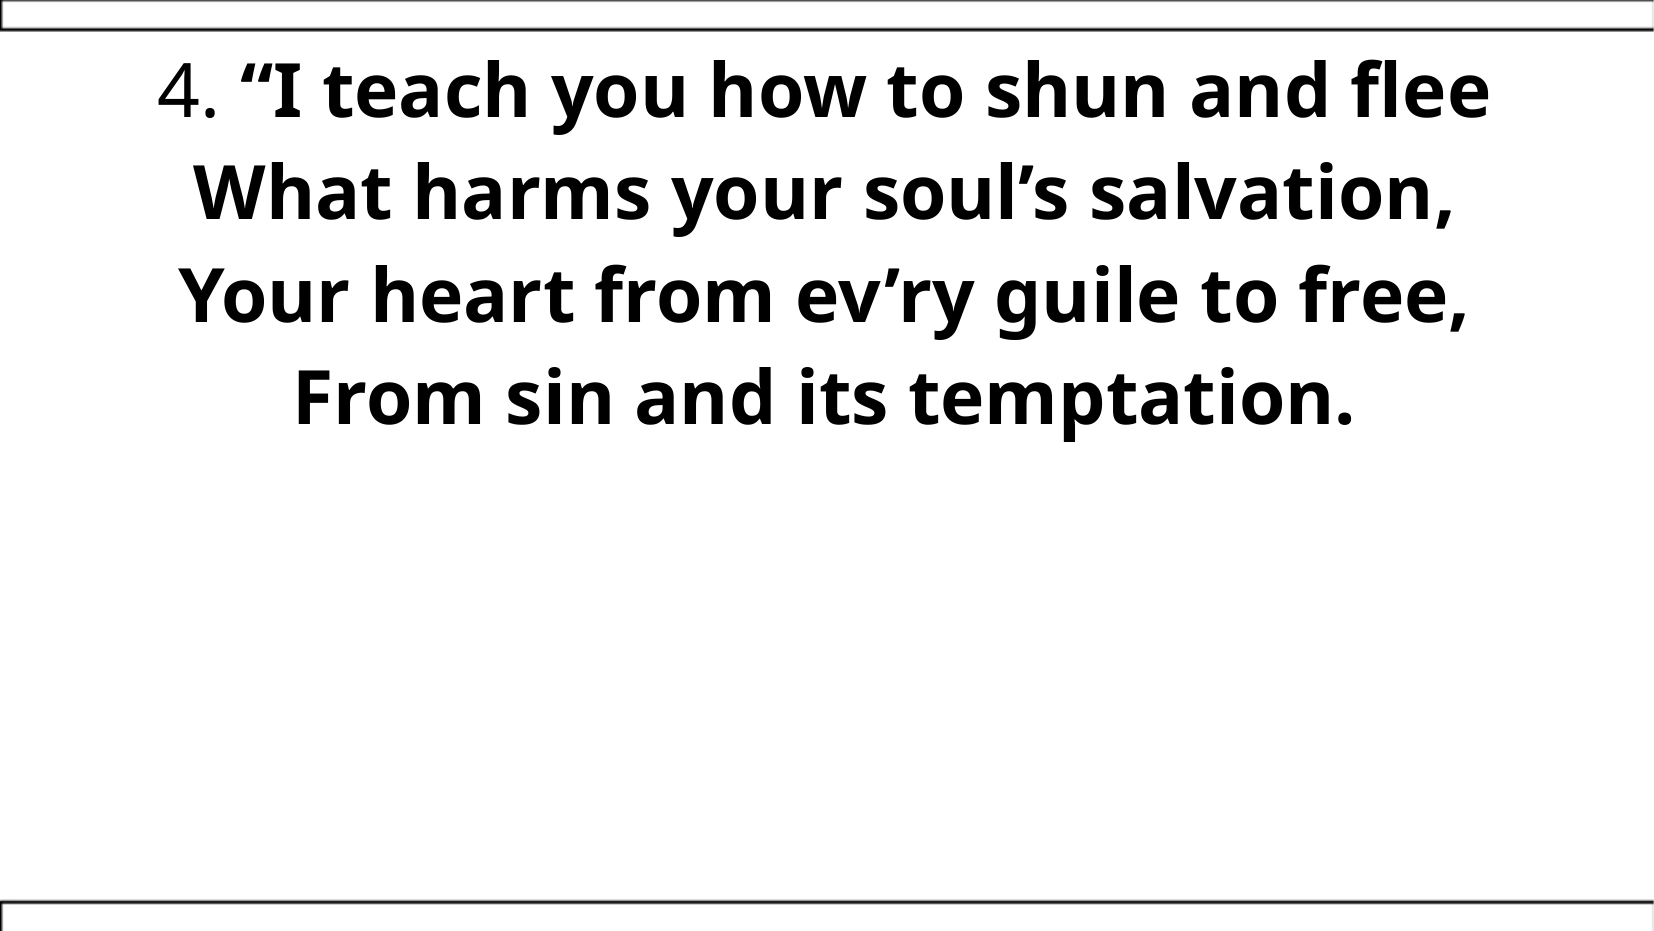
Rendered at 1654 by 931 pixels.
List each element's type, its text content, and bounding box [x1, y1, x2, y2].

text_box 4. “I teach you how to shun and flee What harms your soul’s salvation, Your heart from ev’ry guile to free, From sin and its temptation. [75, 30, 1576, 445]
picture [0, 0, 1654, 931]
